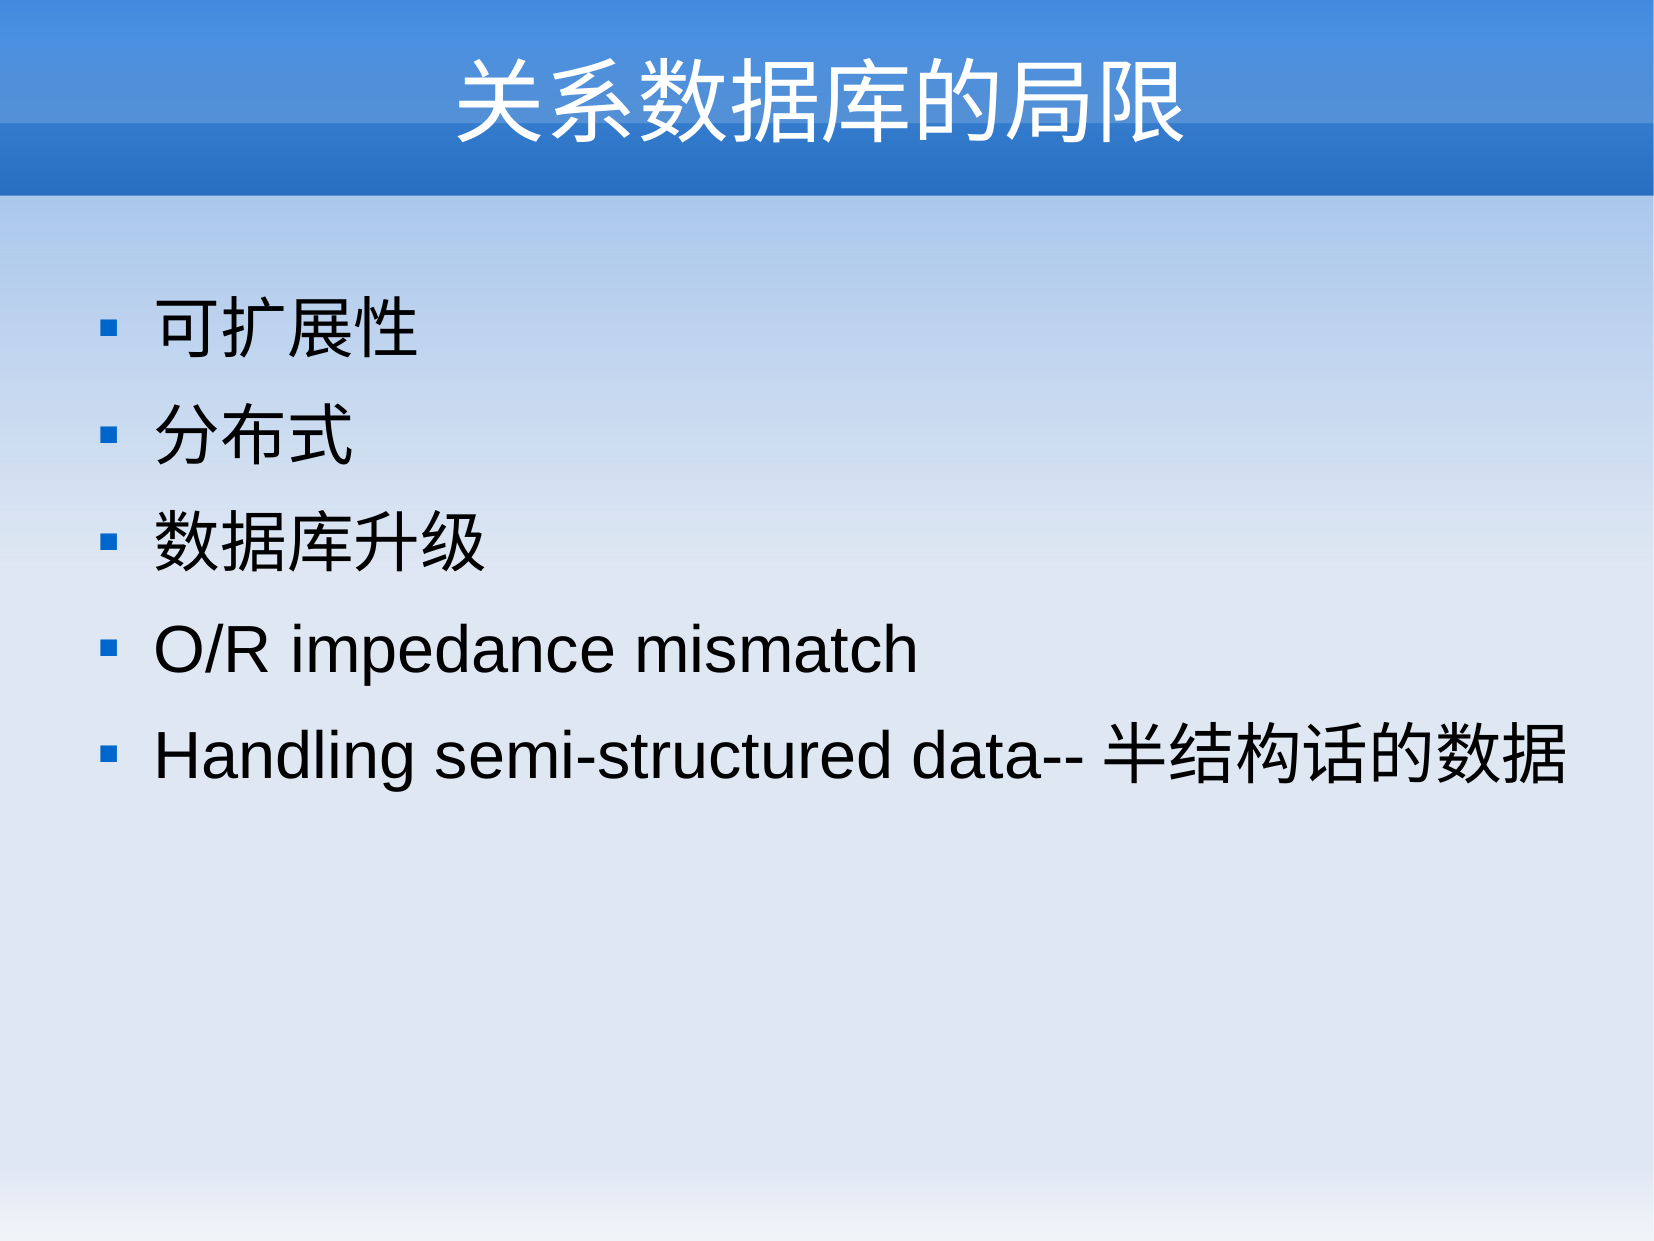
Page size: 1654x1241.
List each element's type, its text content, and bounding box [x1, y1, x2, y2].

title 关系数据库的局限 [76, 7, 1565, 200]
picture [0, 0, 1654, 1241]
list 可扩展性 分布式 数据库升级 O/R impedance mismatch Handling semi-structured data--半结构话的数据 [82, 290, 1571, 1094]
